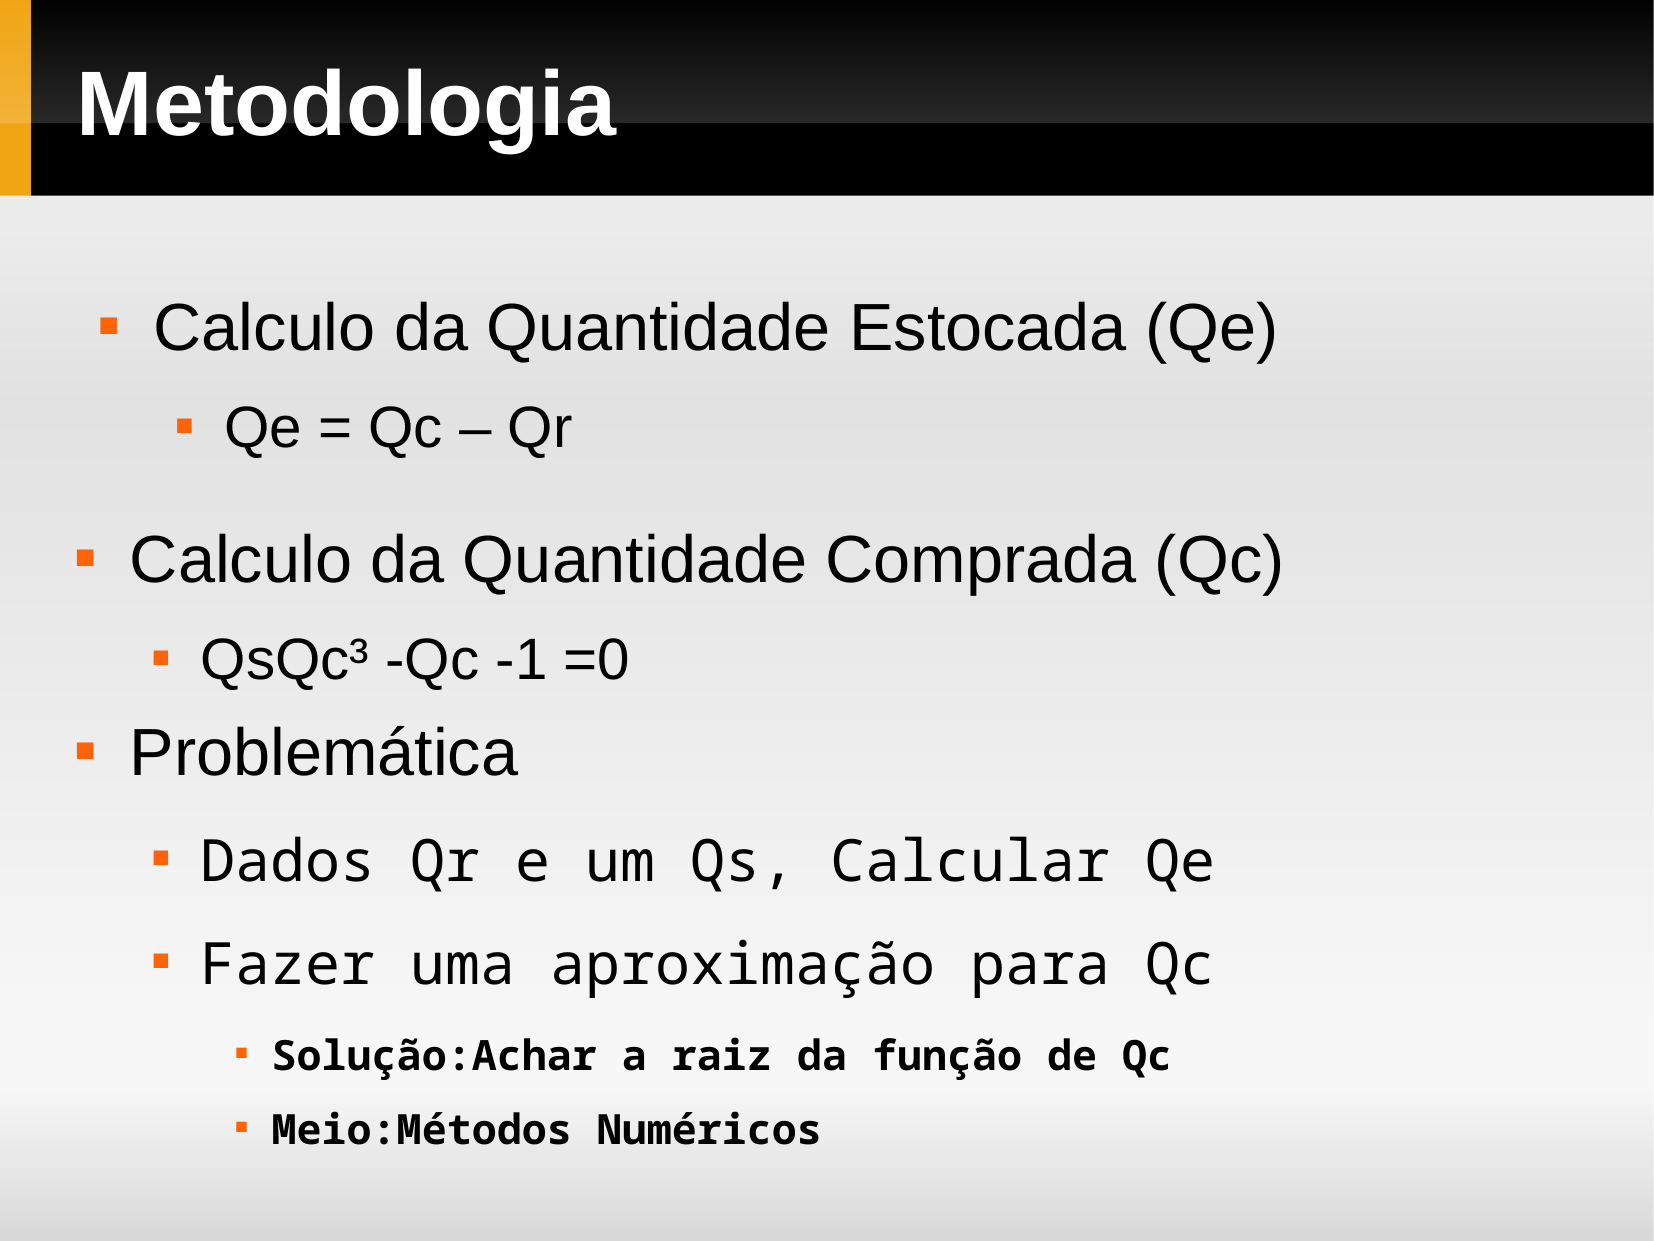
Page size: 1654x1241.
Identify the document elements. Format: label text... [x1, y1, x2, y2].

list Calculo da Quantidade Estocada (Qe) Qe = Qc – Qr [82, 290, 1571, 562]
list Calculo da Quantidade Comprada (Qc) QsQc³ -Qc -1 =0 Problemática Dados Qr e um Qs, Calcular Qe Fazer uma aproximação para Qc Solução:Achar a raiz da função de Qc Meio:Métodos Numéricos [59, 522, 1548, 1106]
title Metodologia [76, 0, 1565, 208]
picture [0, 0, 1654, 1241]
